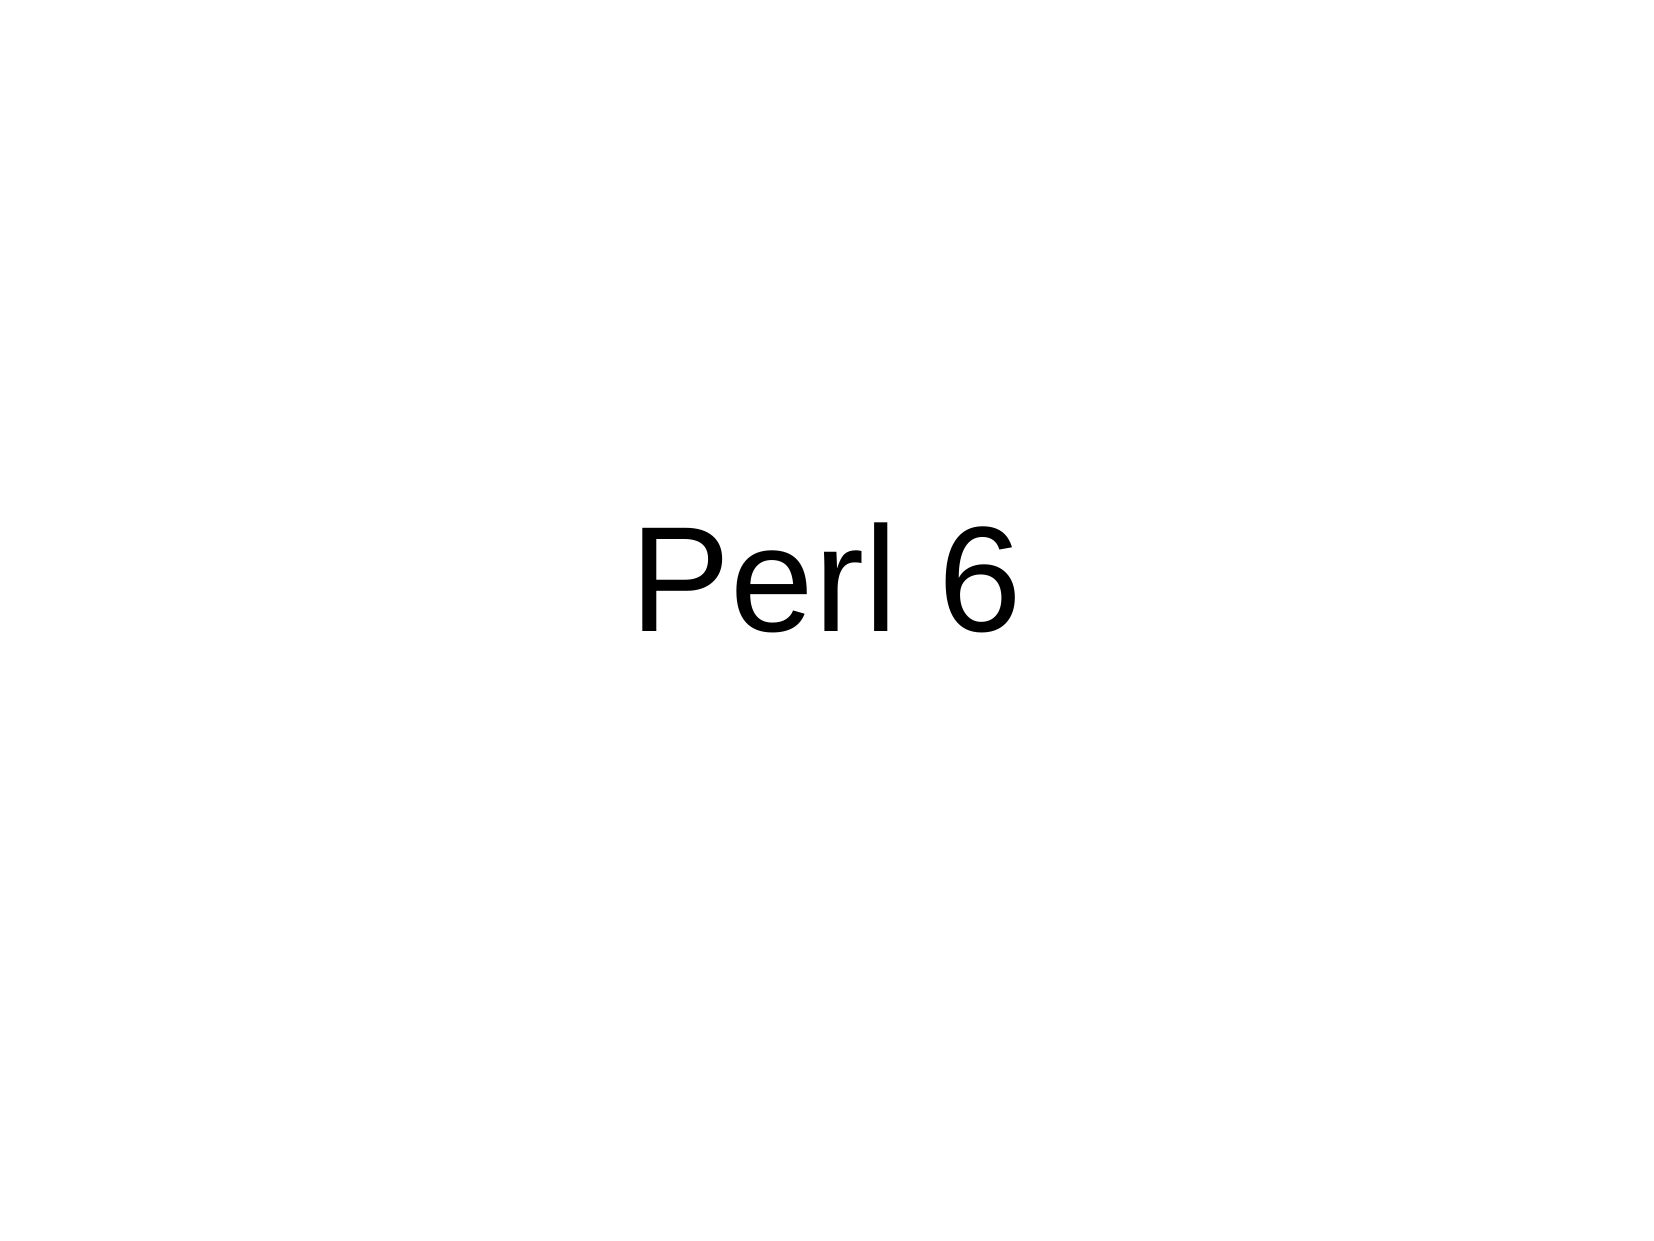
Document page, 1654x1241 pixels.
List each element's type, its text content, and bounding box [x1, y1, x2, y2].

subtitle Perl 6 [82, 49, 1571, 1109]
